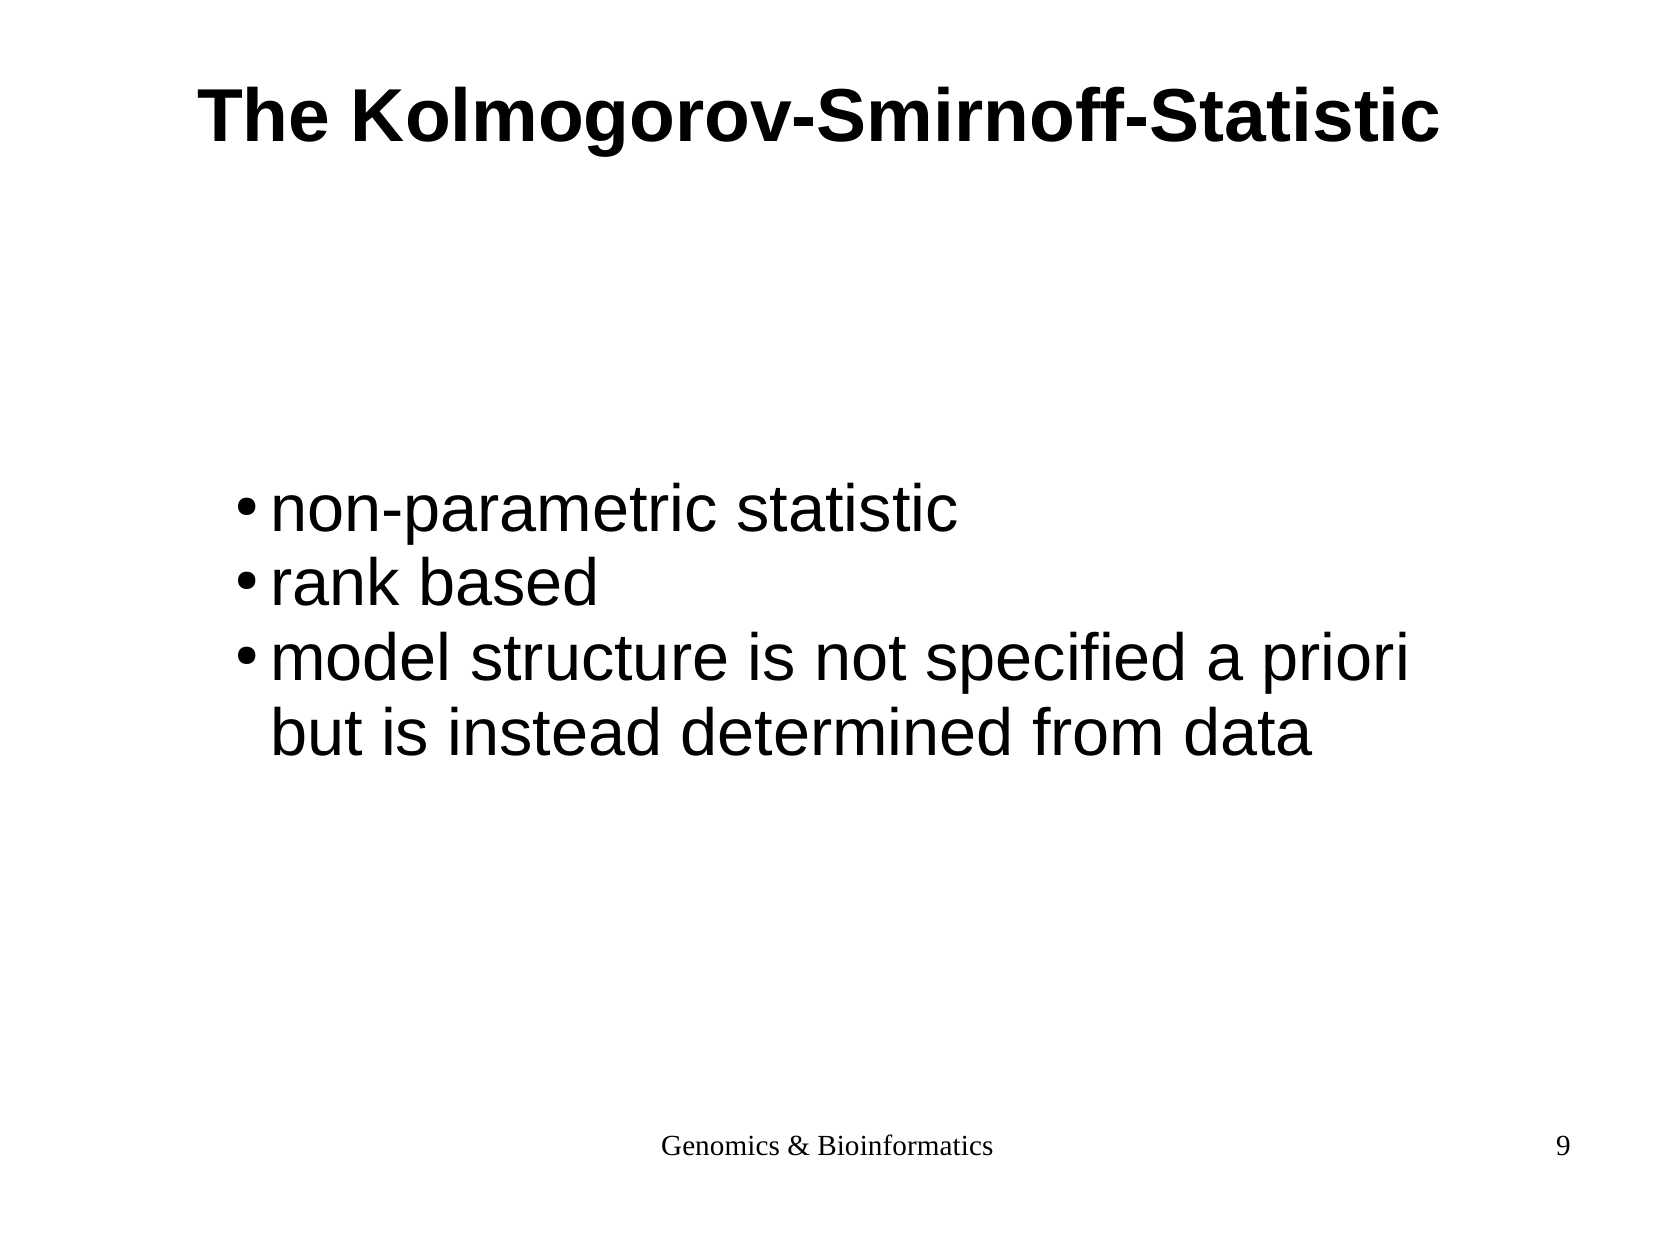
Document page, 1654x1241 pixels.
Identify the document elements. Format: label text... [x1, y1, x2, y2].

text_box non-parametric statistic rank based model structure is not specified a priori but is instead determined from data [220, 463, 1434, 778]
text_box The Kolmogorov-Smirnoff-Statistic [182, 66, 1472, 166]
